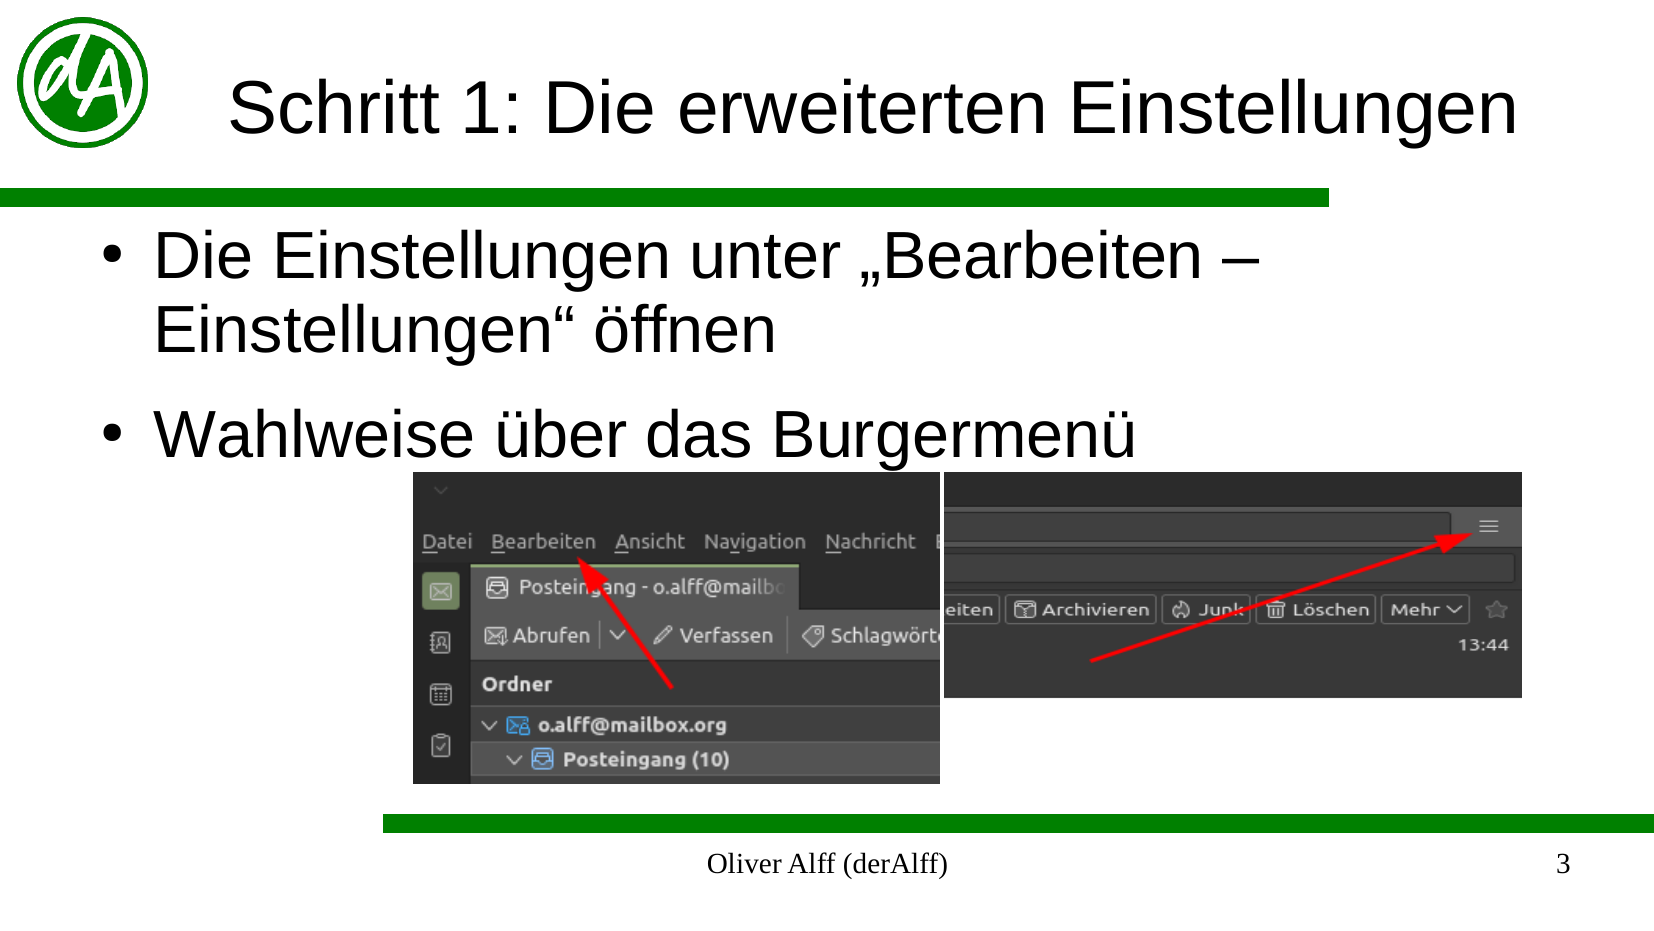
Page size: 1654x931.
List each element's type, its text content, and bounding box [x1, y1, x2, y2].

picture [944, 472, 1522, 798]
list Die Einstellungen unter „Bearbeiten – Einstellungen“ öffnen Wahlweise über das Burgermenü [82, 217, 1571, 798]
picture [17, 17, 148, 148]
picture [413, 472, 940, 784]
title Schritt 1: Die erweiterten Einstellungen [177, 37, 1571, 178]
